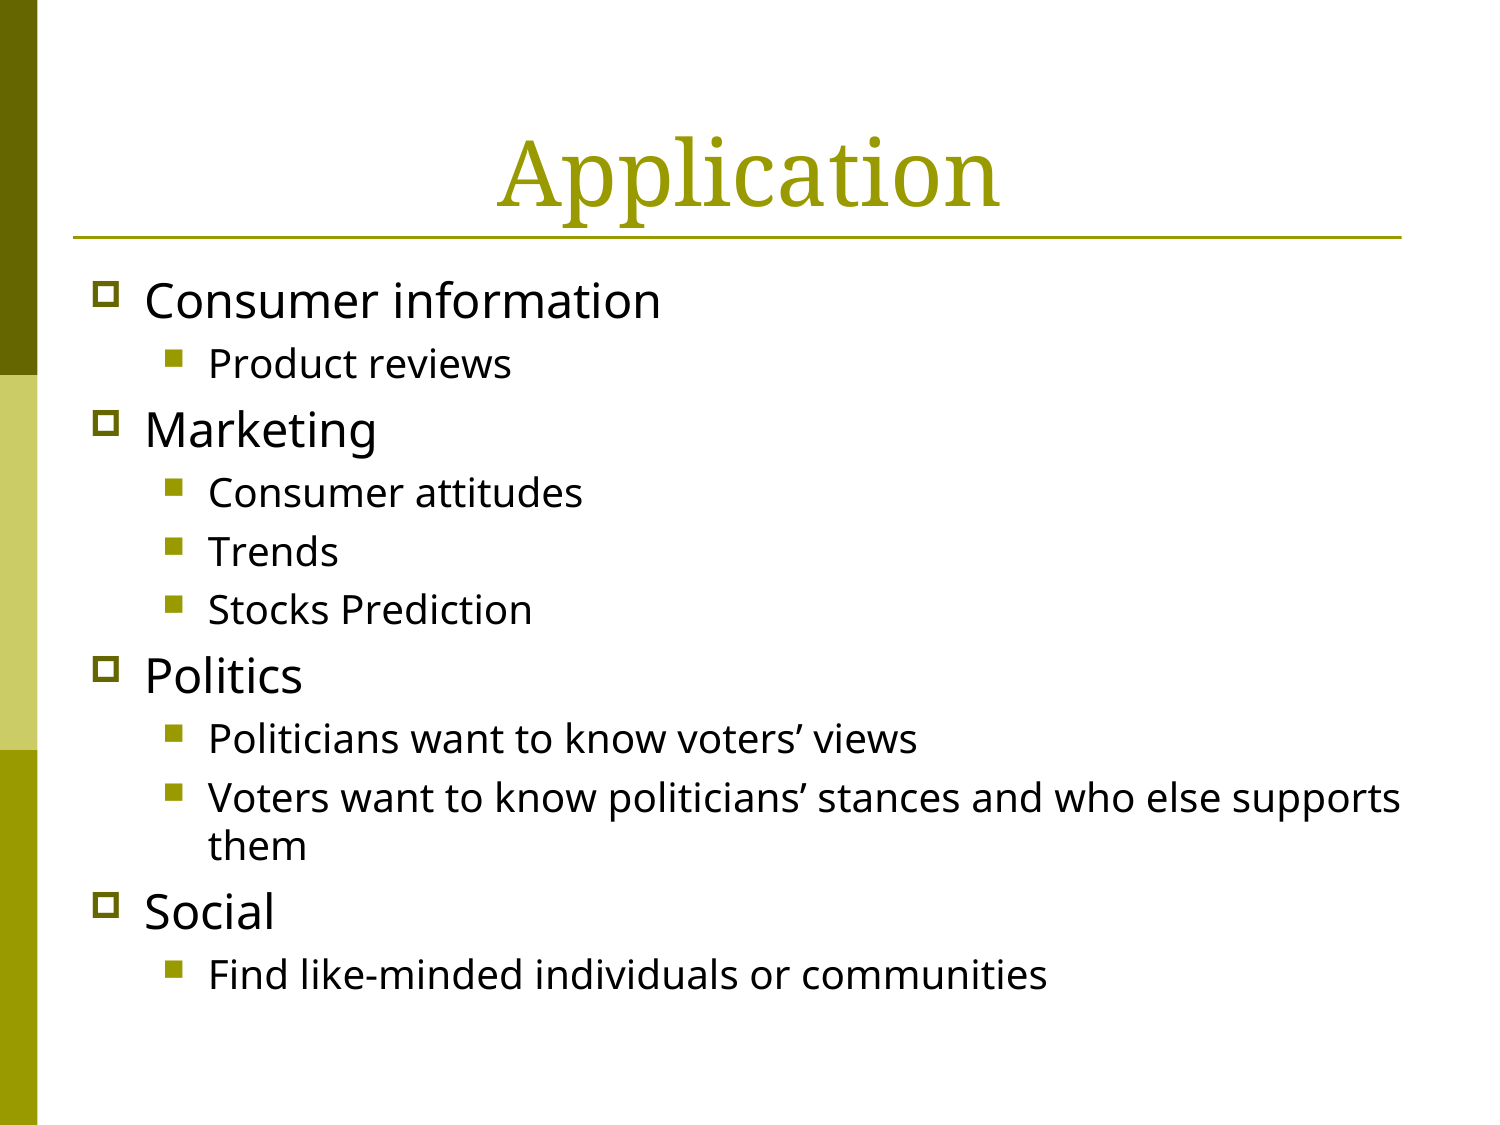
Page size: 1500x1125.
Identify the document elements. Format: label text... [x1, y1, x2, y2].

list Consumer information Product reviews Marketing Consumer attitudes Trends Stocks Prediction Politics Politicians want to know voters’ views Voters want to know politicians’ stances and who else supports them Social Find like-minded individuals or communities [75, 262, 1426, 1006]
title Application [75, 45, 1426, 233]
